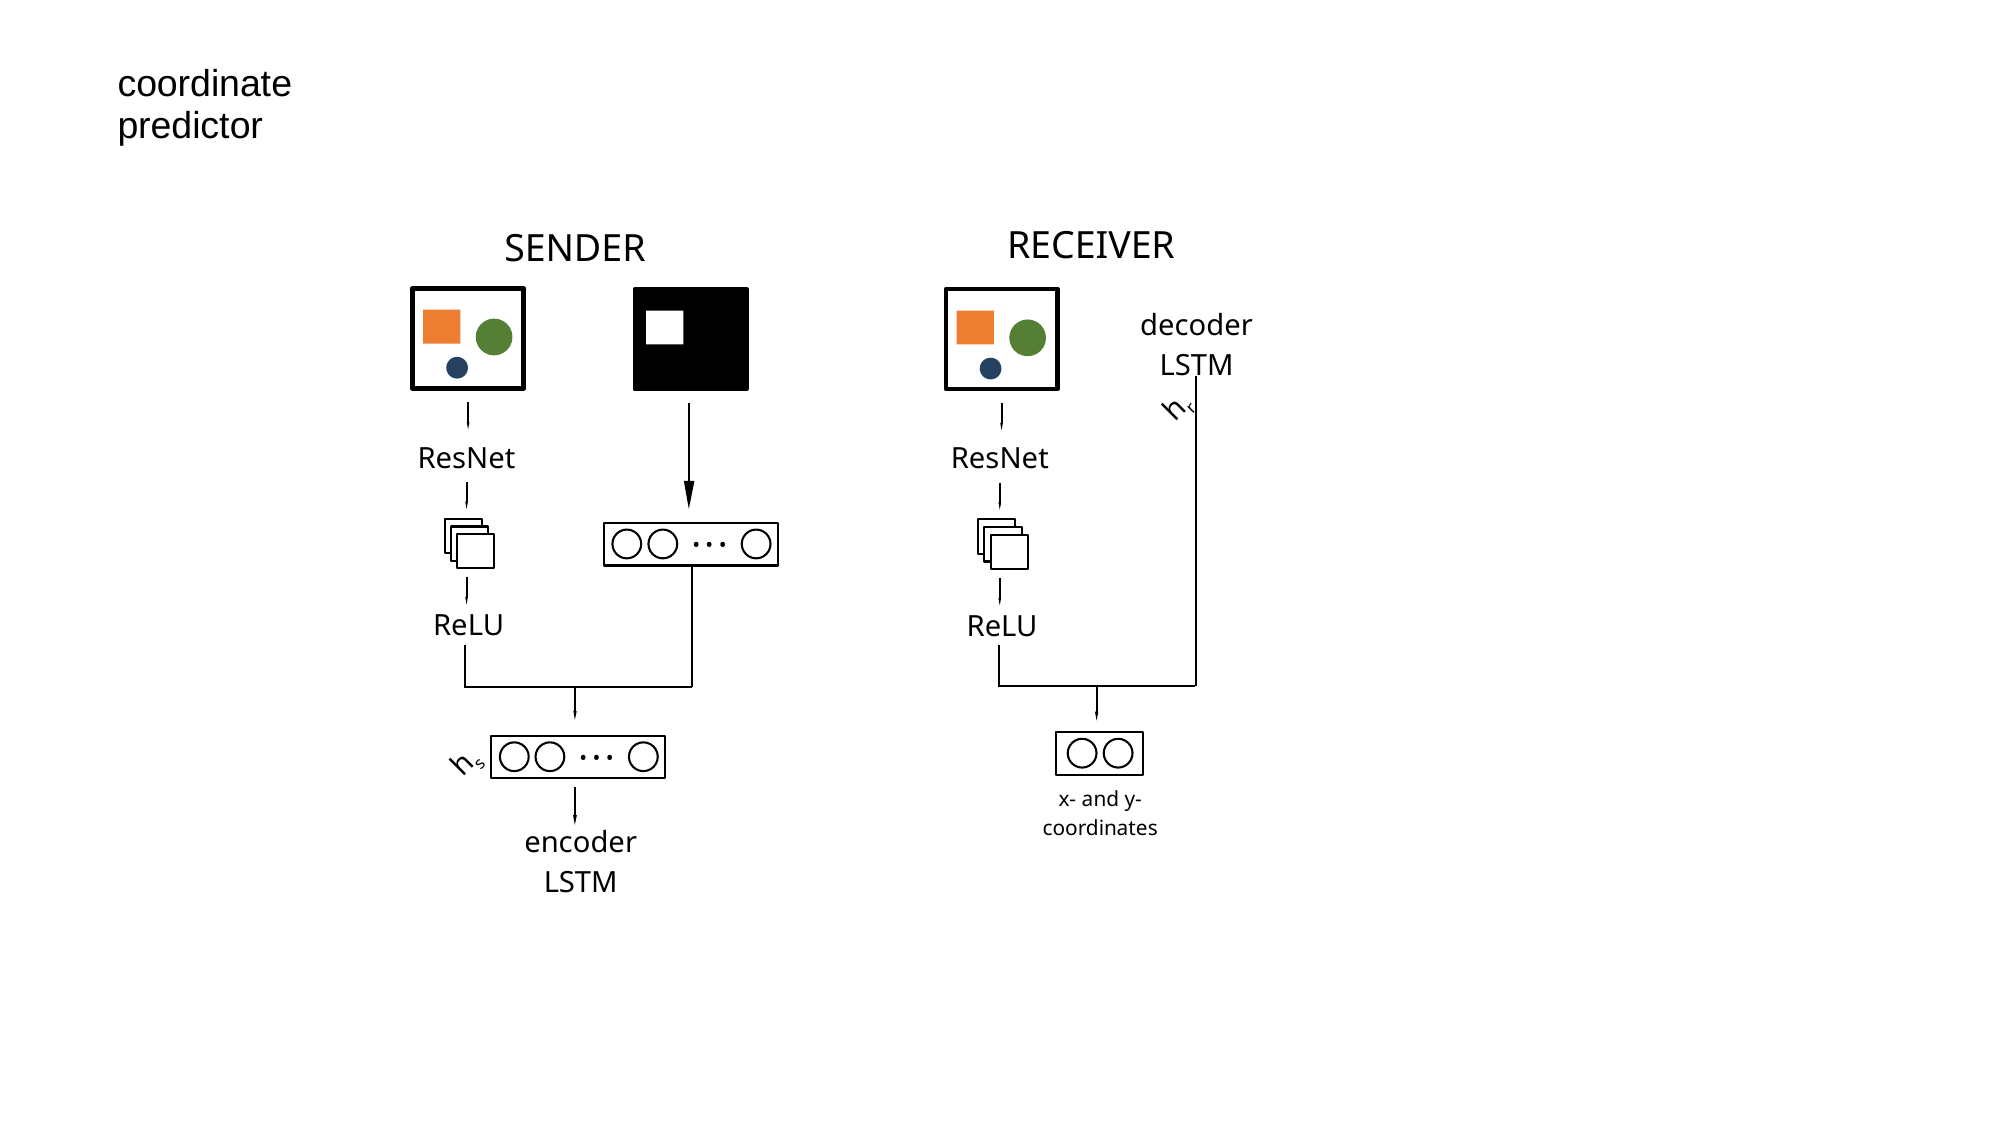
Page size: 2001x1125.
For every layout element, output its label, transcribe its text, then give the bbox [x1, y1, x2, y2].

text_box [502, 744, 527, 770]
text_box [412, 288, 524, 389]
text_box • • • [631, 744, 656, 770]
text_box [457, 534, 495, 569]
text_box [444, 518, 489, 561]
text_box [603, 523, 778, 566]
text_box [977, 519, 1016, 554]
text_box ResNet [914, 430, 1085, 481]
text_box encoder LSTM [490, 813, 671, 899]
text_box • • • [648, 527, 771, 561]
text_box ResNet [381, 429, 552, 480]
text_box [1055, 732, 1144, 775]
text_box coordinate predictor [102, 54, 462, 96]
text_box x- and y-coordinates [1009, 777, 1192, 843]
text_box • • • [743, 531, 769, 557]
text_box [490, 735, 666, 779]
text_box decoder LSTM [1106, 296, 1287, 382]
text_box hs [424, 702, 519, 797]
text_box • • • [537, 744, 563, 769]
text_box ReLU [917, 597, 1088, 648]
text_box RECEIVER [887, 211, 1295, 272]
text_box [946, 289, 1058, 390]
text_box hr [1136, 346, 1232, 442]
text_box SENDER [386, 213, 764, 274]
text_box • • • [650, 531, 676, 557]
text_box • • • [535, 739, 658, 774]
text_box [634, 289, 747, 390]
text_box ReLU [383, 597, 554, 648]
text_box [984, 527, 1029, 570]
